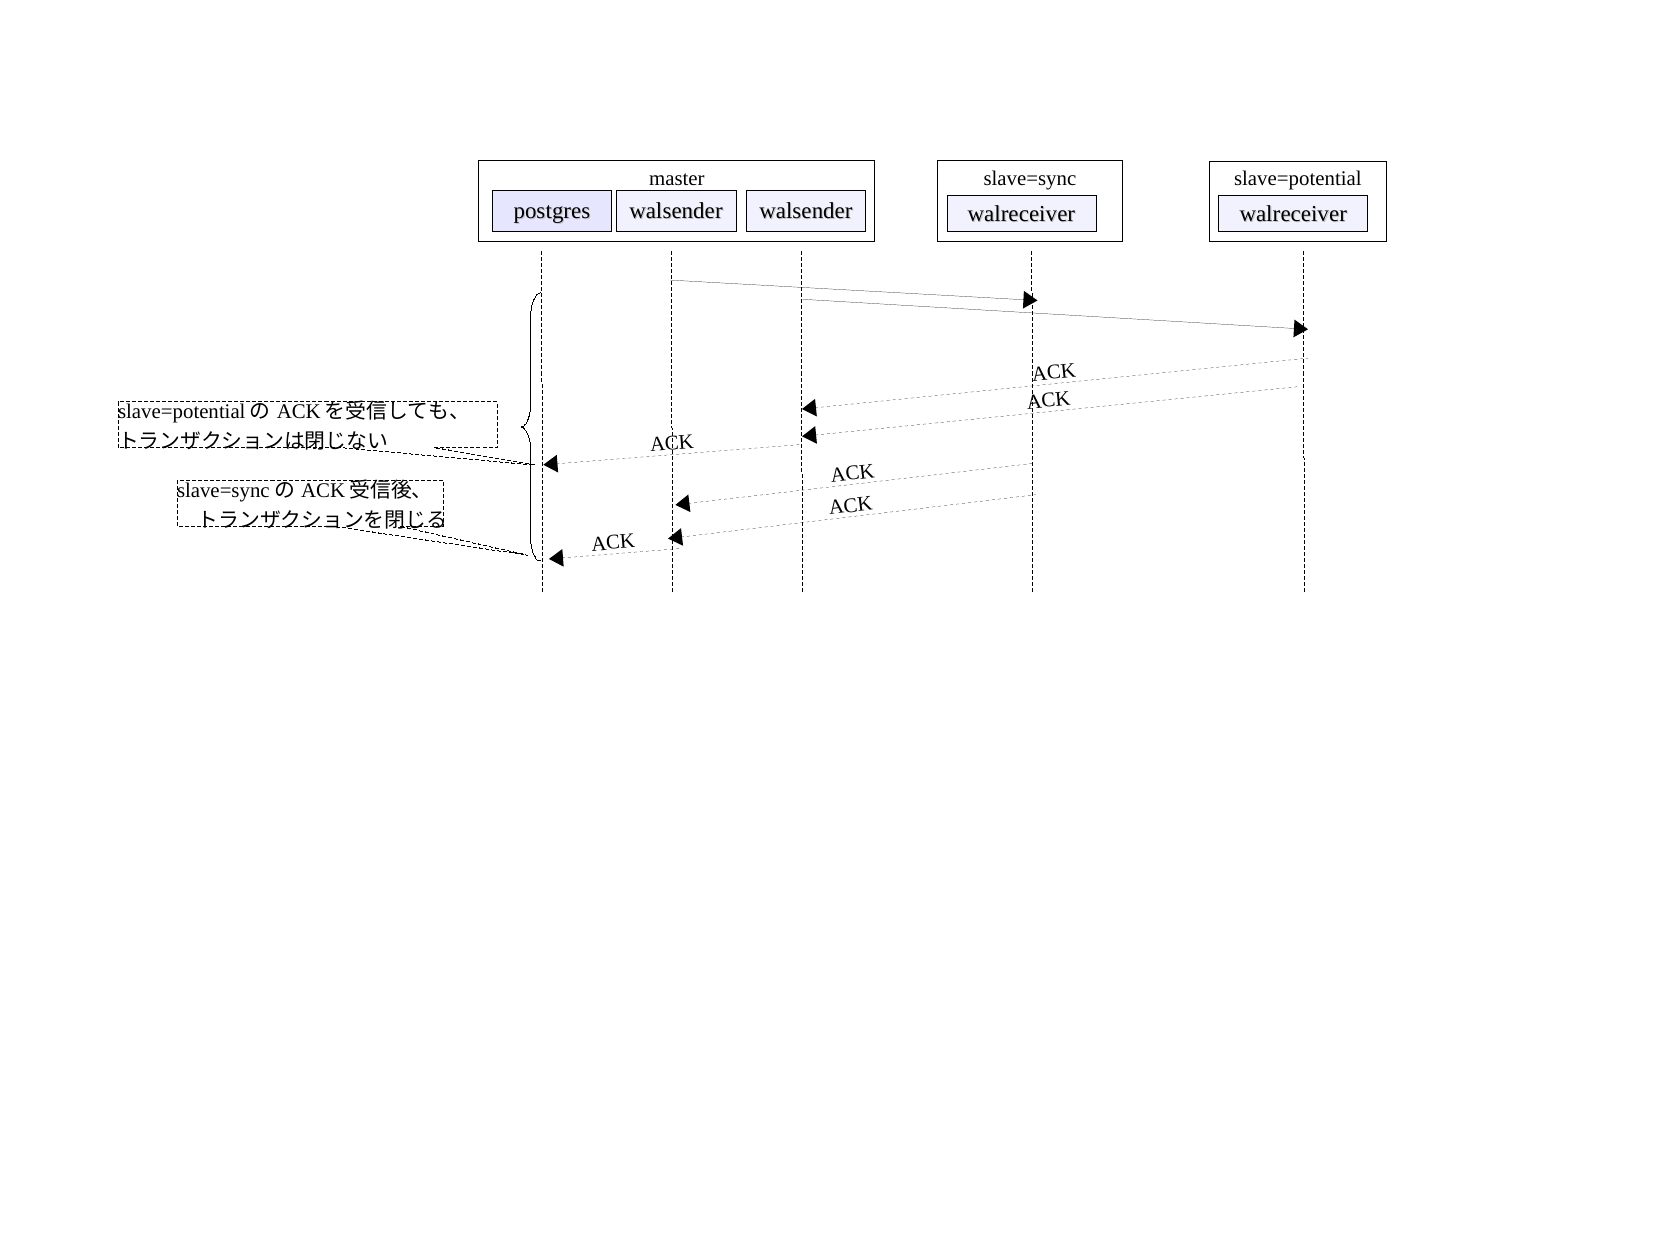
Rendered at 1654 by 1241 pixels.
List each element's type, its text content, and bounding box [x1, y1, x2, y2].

text_box walreceiver [1218, 195, 1368, 232]
text_box walsender [616, 190, 737, 232]
text_box walsender [746, 190, 866, 232]
text_box slave=potential [1209, 161, 1387, 242]
text_box slave=sync [937, 160, 1123, 242]
text_box slave=potentialのACKを受信しても、 トランザクションは閉じない [118, 401, 535, 466]
text_box walreceiver [947, 195, 1097, 232]
text_box master [478, 160, 875, 242]
text_box postgres [492, 190, 612, 232]
text_box slave=syncのACK受信後、 トランザクションを閉じる [177, 480, 528, 556]
